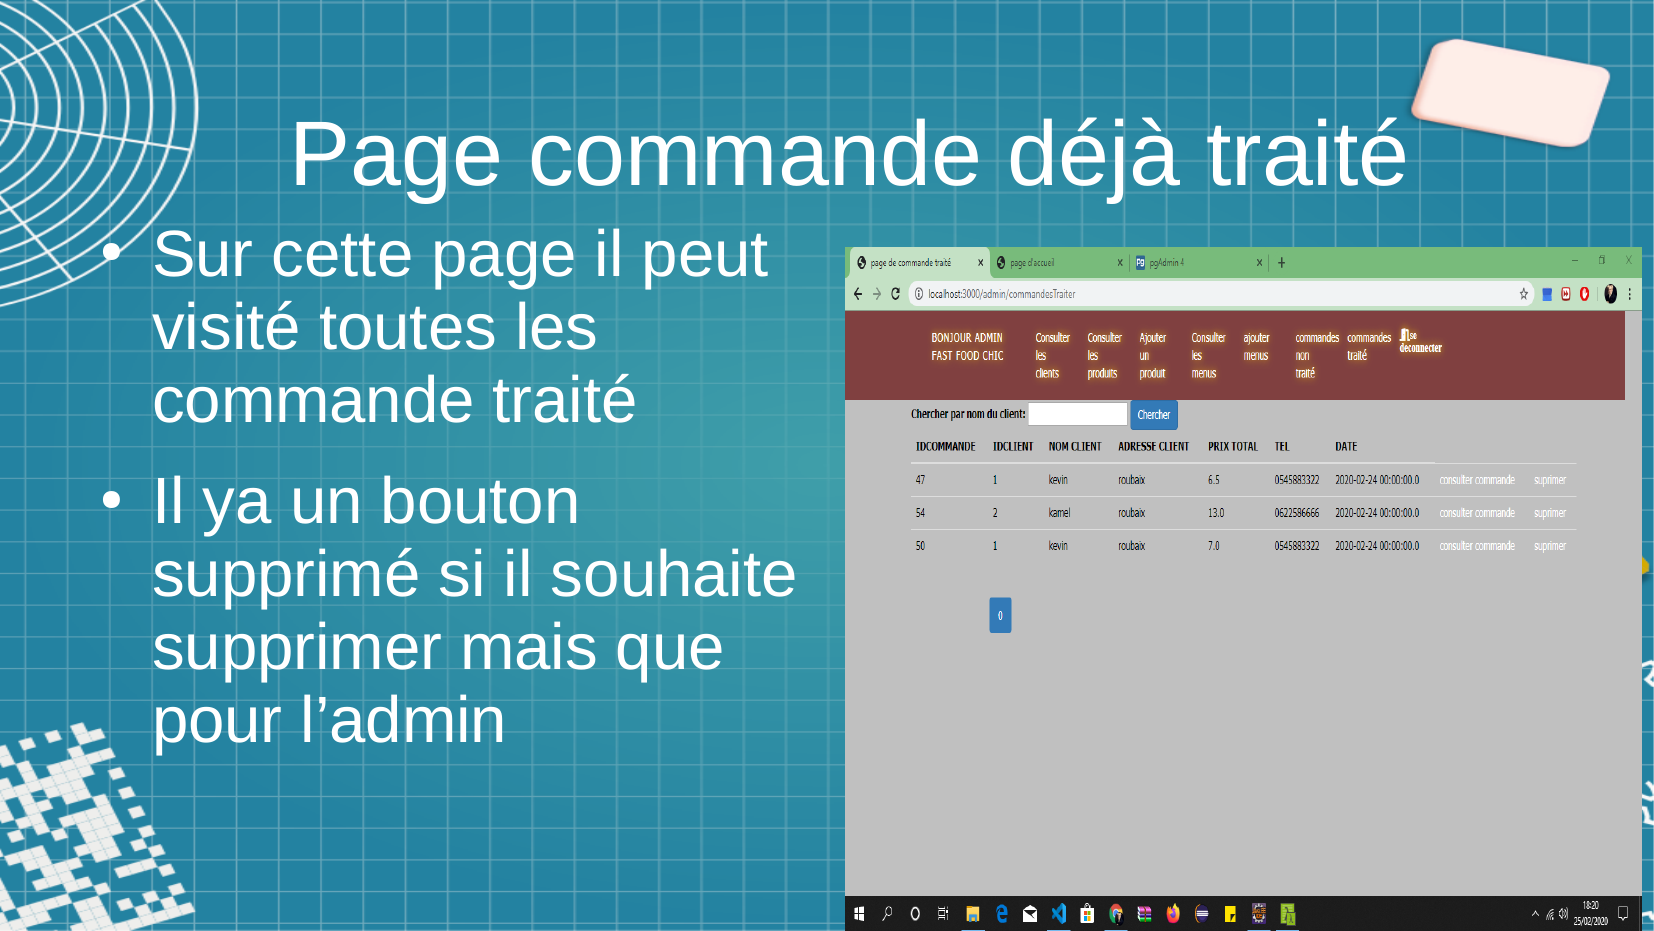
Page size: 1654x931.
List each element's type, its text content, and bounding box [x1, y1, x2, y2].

picture [0, 0, 1654, 931]
list Sur cette page il peut visité toutes les commande traité Il ya un bouton supprimé si il souhaite supprimer mais que pour l’admin [82, 217, 809, 758]
title Page commande déjà traité [106, 47, 1595, 260]
